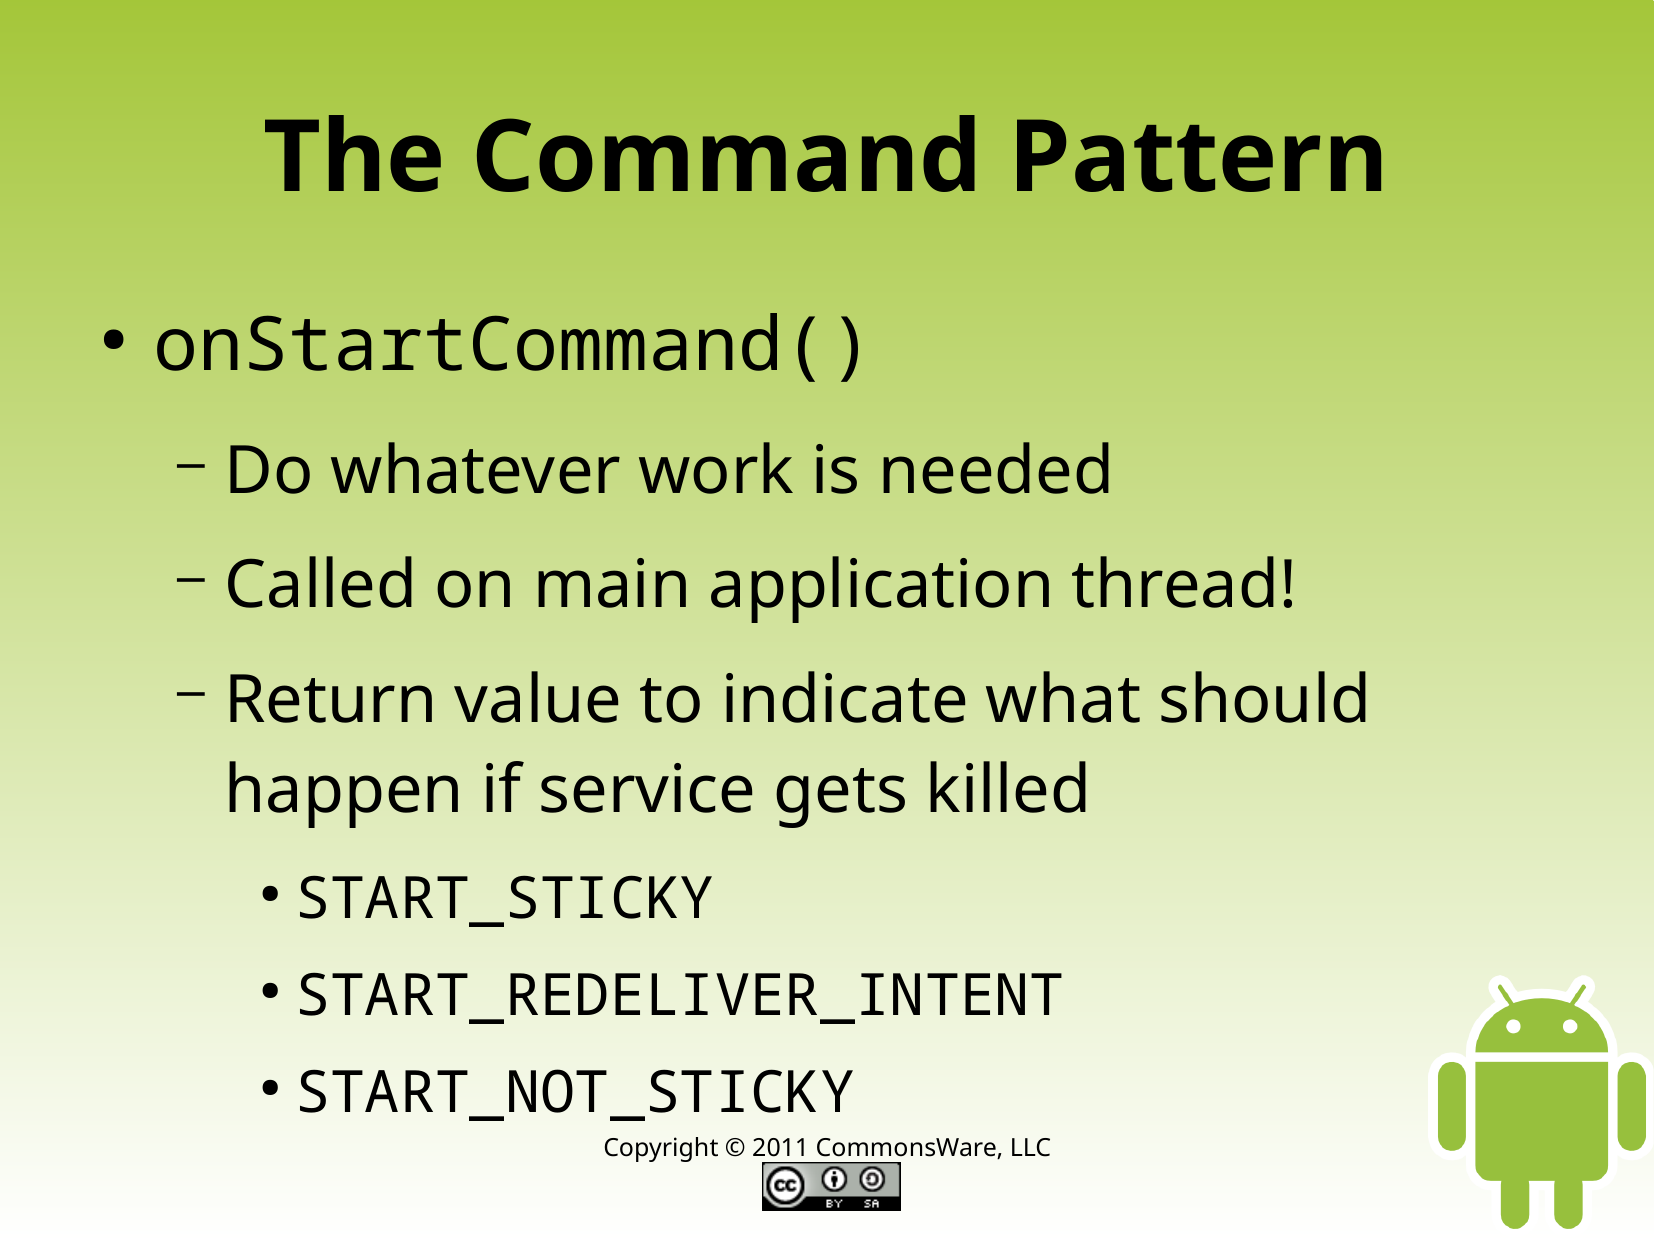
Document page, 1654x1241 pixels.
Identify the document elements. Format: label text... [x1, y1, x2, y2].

list onStartCommand() Do whatever work is needed Called on main application thread! Return value to indicate what should happen if service gets killed START_STICKY START_REDELIVER_INTENT START_NOT_STICKY [82, 290, 1571, 1109]
picture [762, 1162, 901, 1211]
picture [1428, 975, 1654, 1238]
title The Command Pattern [82, 49, 1571, 257]
